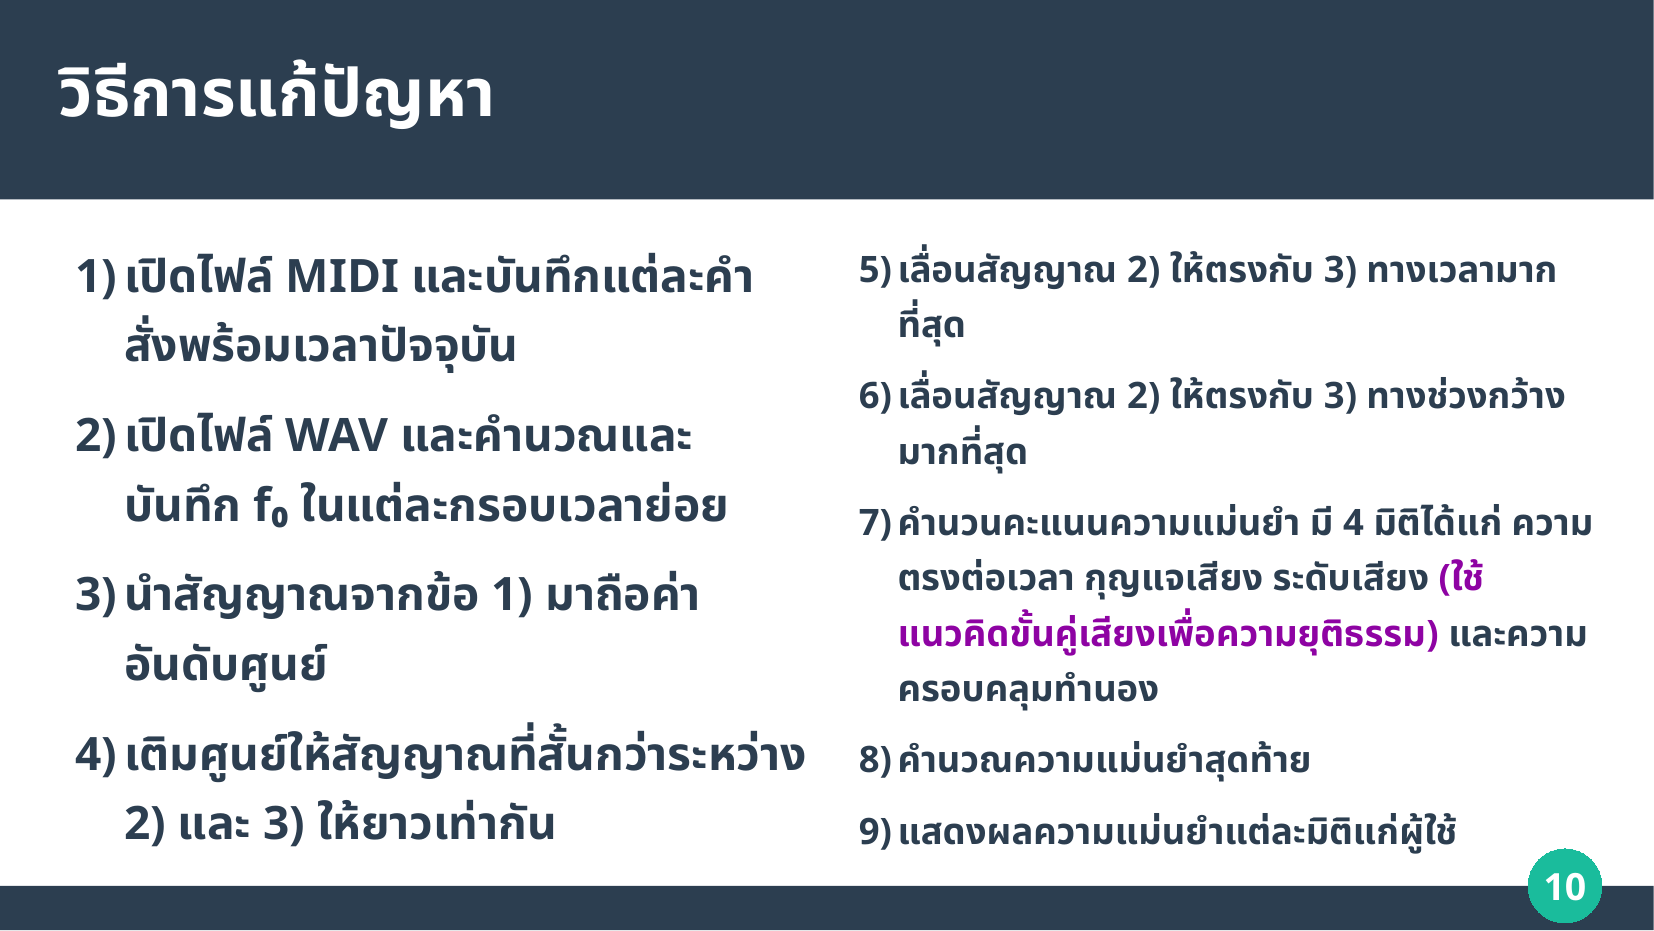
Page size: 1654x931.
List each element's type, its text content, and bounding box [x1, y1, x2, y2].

list เลื่อนสัญญาณ 2) ให้ตรงกับ 3) ทางเวลามากที่สุด เลื่อนสัญญาณ 2) ให้ตรงกับ 3) ทางช่วงกว้างมากที่สุด คำนวนคะแนนความแม่นยำ มี 4 มิติได้แก่ ความตรงต่อเวลา กุญแจเสียง ระดับเสียง (ใช้แนวคิดขั้นคู่เสียงเพื่อความยุติธรรม) และความครอบคลุมทำนอง คำนวณความแม่นยำสุดท้าย แสดงผลความแม่นยำแต่ละมิติแก่ผู้ใช้ [845, 243, 1596, 864]
list เปิดไฟล์ MIDI และบันทึกแต่ละคำสั่งพร้อมเวลาปัจจุบัน เปิดไฟล์ WAV และคำนวณและบันทึก f₀ ในแต่ละกรอบเวลาย่อย นำสัญญาณจากข้อ 1) มาถือค่าอันดับศูนย์ เติมศูนย์ให้สัญญาณที่สั้นกว่าระหว่าง 2) และ 3) ให้ยาวเท่ากัน [59, 243, 809, 864]
title วิธีการแก้ปัญหา [59, 37, 1595, 155]
